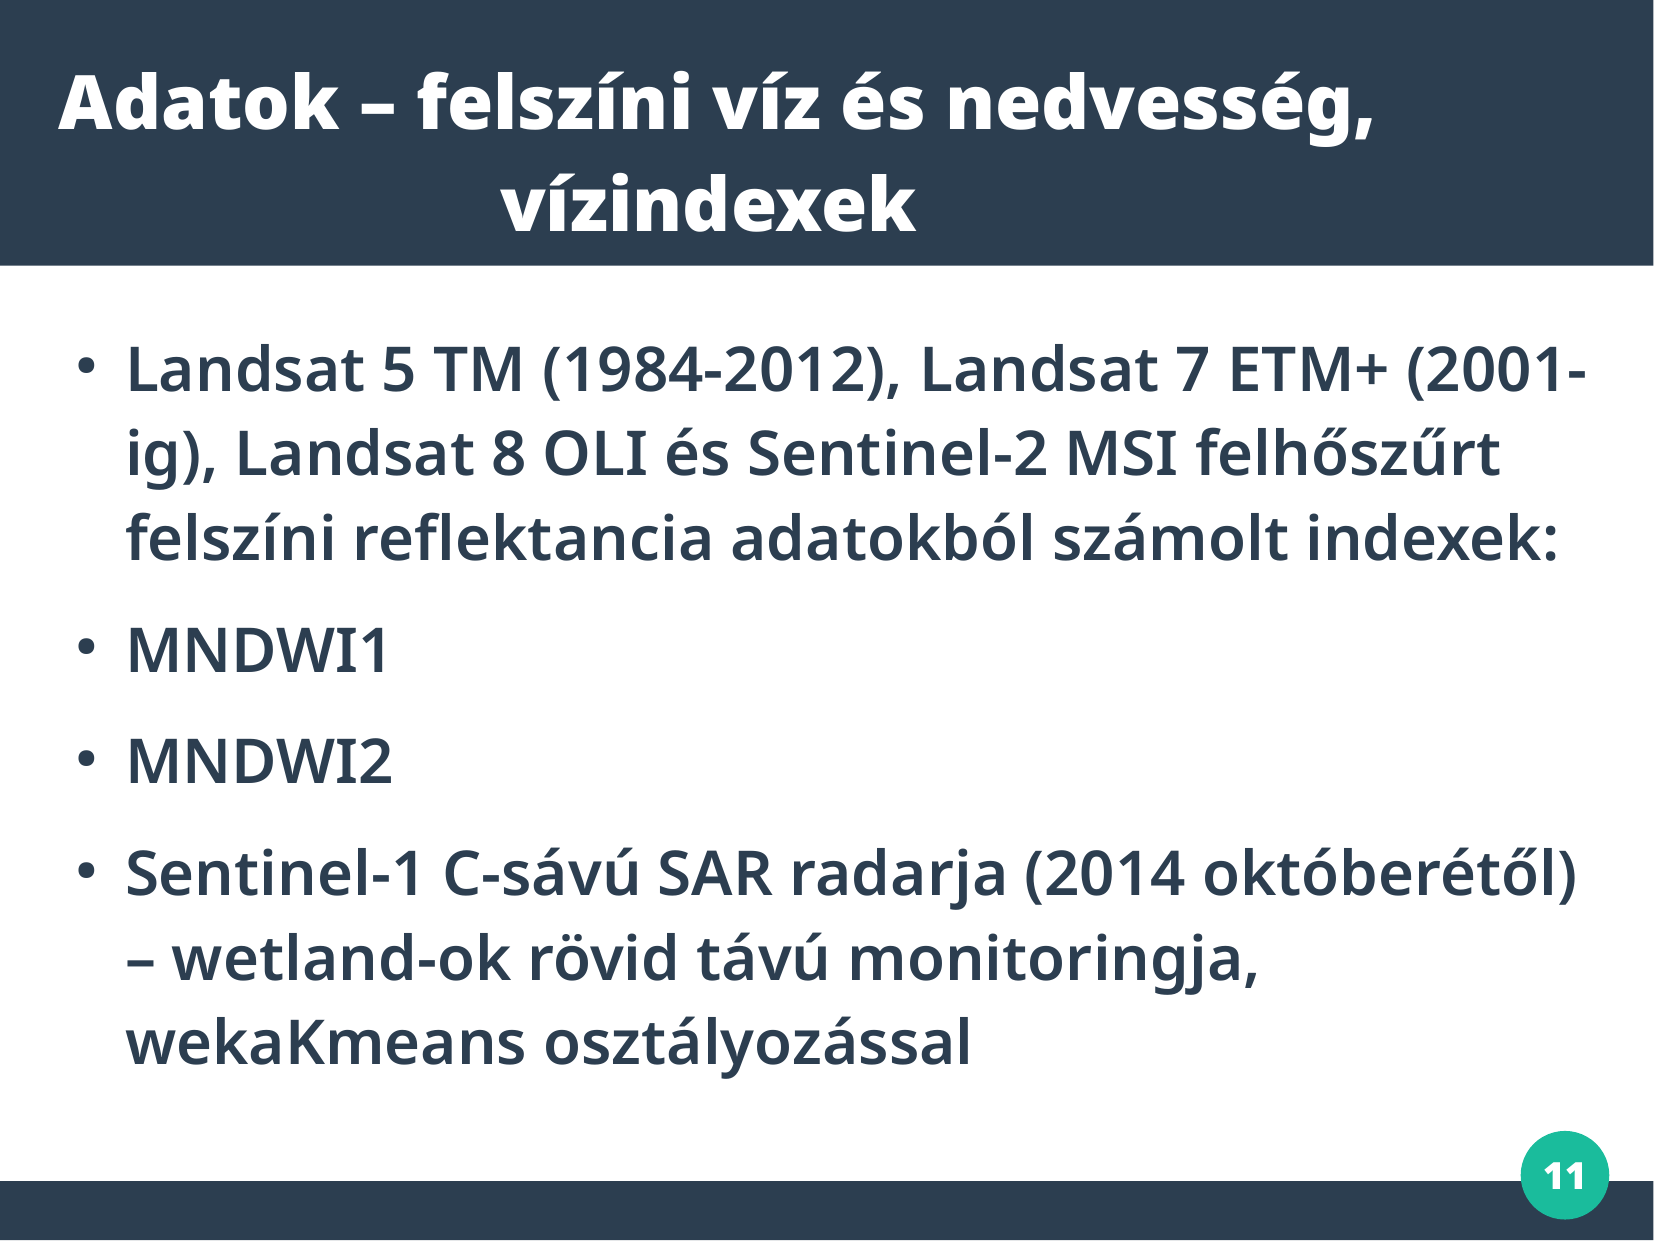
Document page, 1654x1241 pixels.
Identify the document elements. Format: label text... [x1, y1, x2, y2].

list Landsat 5 TM (1984-2012), Landsat 7 ETM+ (2001-ig), Landsat 8 OLI és Sentinel-2 MSI felhőszűrt felszíni reflektancia adatokból számolt indexek: MNDWI1 MNDWI2 Sentinel-1 C-sávú SAR radarja (2014 októberétől) – wetland-ok rövid távú monitoringja, wekaKmeans osztályozással [59, 324, 1595, 1152]
title Adatok – felszíni víz és nedvesség, vízindexek [59, 49, 1595, 207]
